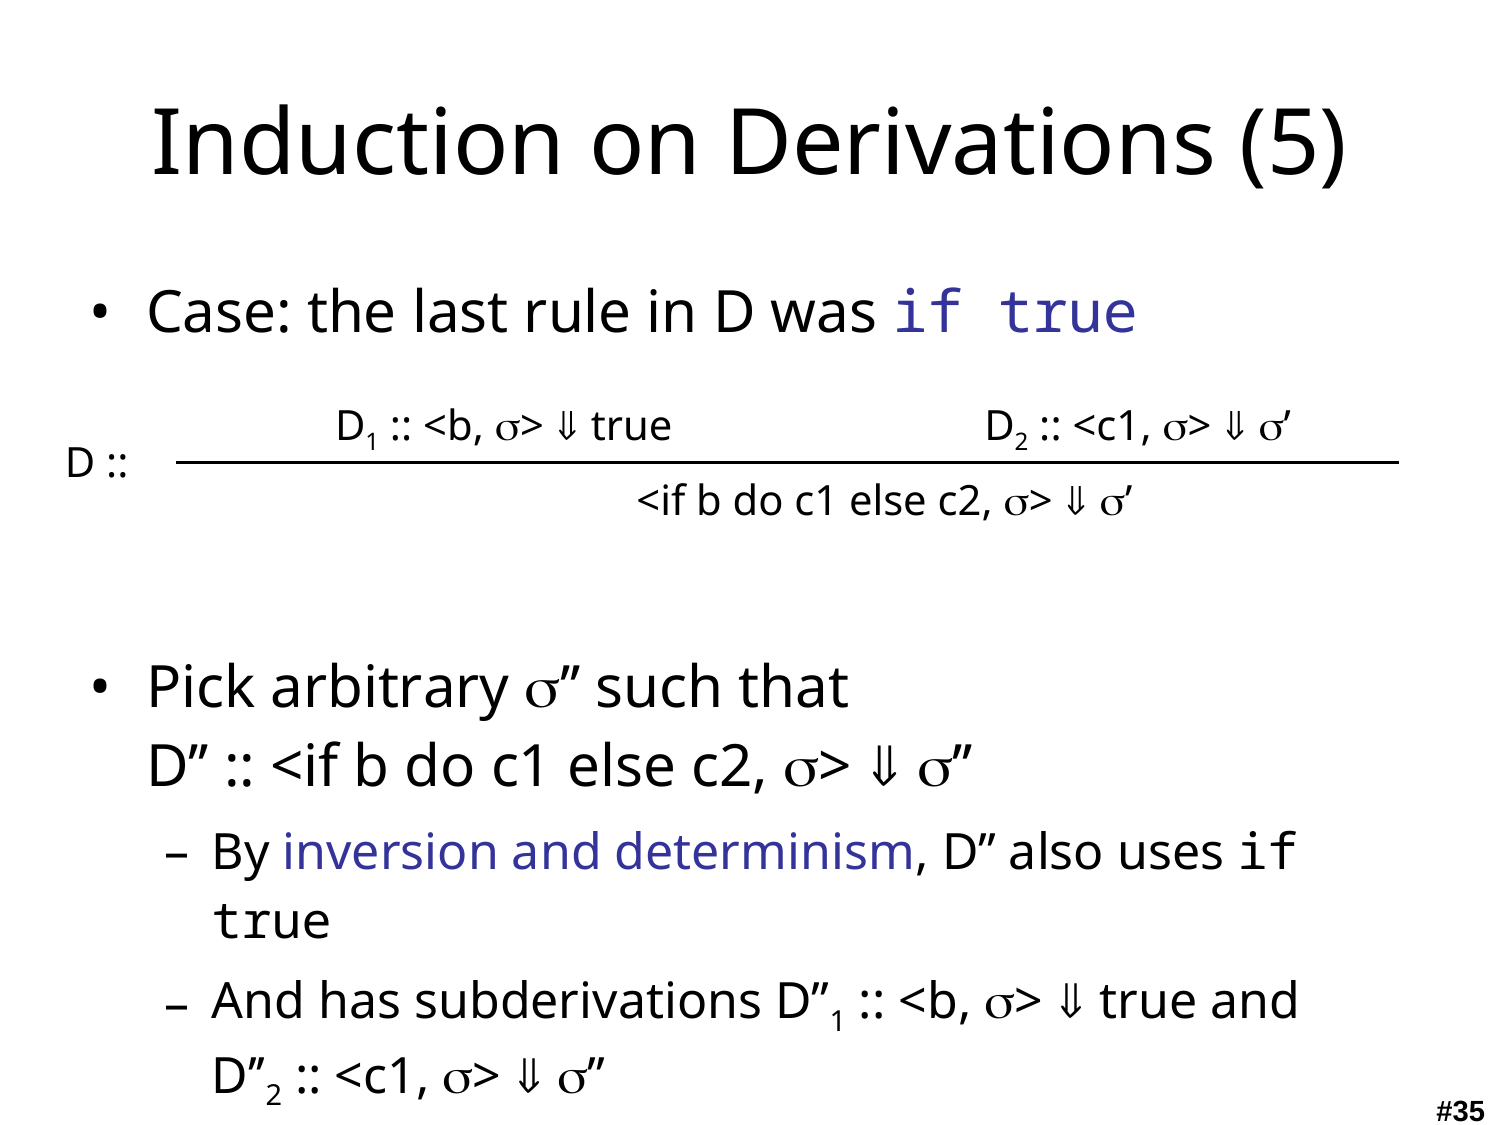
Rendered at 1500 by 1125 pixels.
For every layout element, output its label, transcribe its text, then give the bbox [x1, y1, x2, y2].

text_box D :: [50, 425, 176, 498]
text_box D1 :: <b, >  true D2 :: <c1, >  ’ [163, 387, 1463, 466]
list Case: the last rule in D was if true Pick arbitrary ’’ such that D’’ :: <if b do c1 else c2, >  ’’ By inversion and determinism, D’’ also uses if true And has subderivations D’’1 :: <b, >  true and D’’2 :: <c1, >  ’’ By induction hypothesis on D2 (with D’’2): ’ = ’’ [75, 466, 1426, 1114]
text_box <if b do c1 else c2, >  ’ [617, 466, 1152, 535]
list Case: the last rule in D was if true Pick arbitrary ’’ such that D’’ :: <if b do c1 else c2, >  ’’ By inversion and determinism, D’’ also uses if true And has subderivations D’’1 :: <b, >  true and D’’2 :: <c1, >  ’’ By induction hypothesis on D2 (with D’’2): ’ = ’’ [75, 262, 1426, 425]
title Induction on Derivations (5) [75, 45, 1426, 233]
